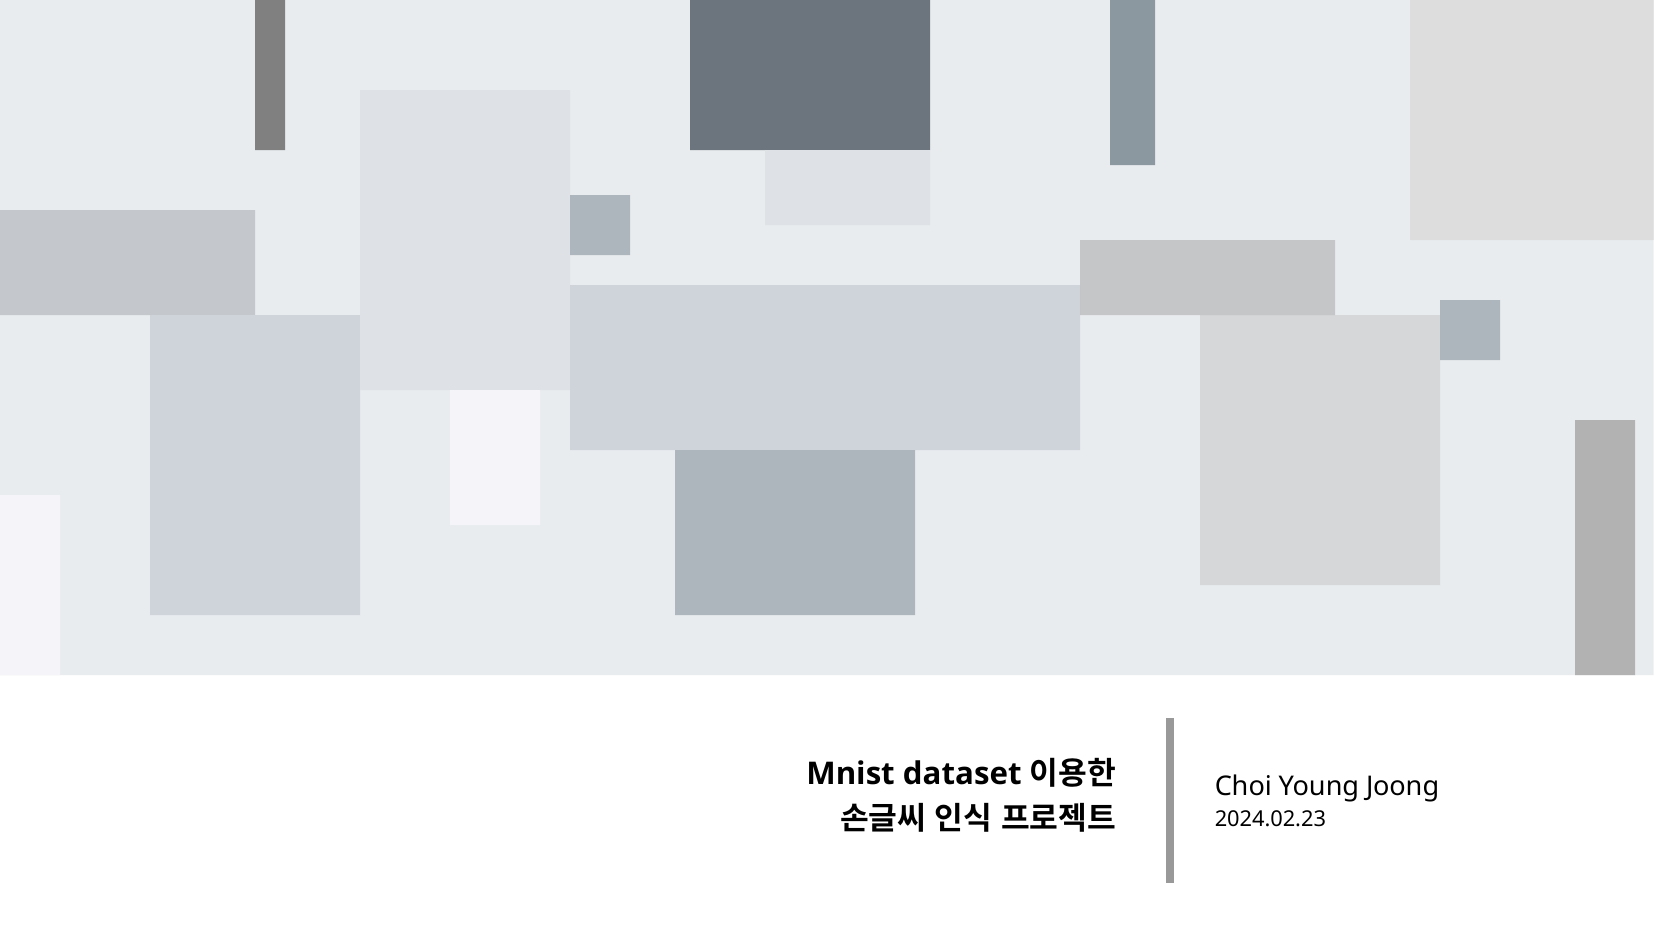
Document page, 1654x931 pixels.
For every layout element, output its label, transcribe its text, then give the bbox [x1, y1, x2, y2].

text_box Choi Young Joong 2024.02.23 [1200, 759, 1591, 841]
text_box Mnist dataset 이용한 손글씨 인식 프로젝트 [675, 740, 1131, 892]
